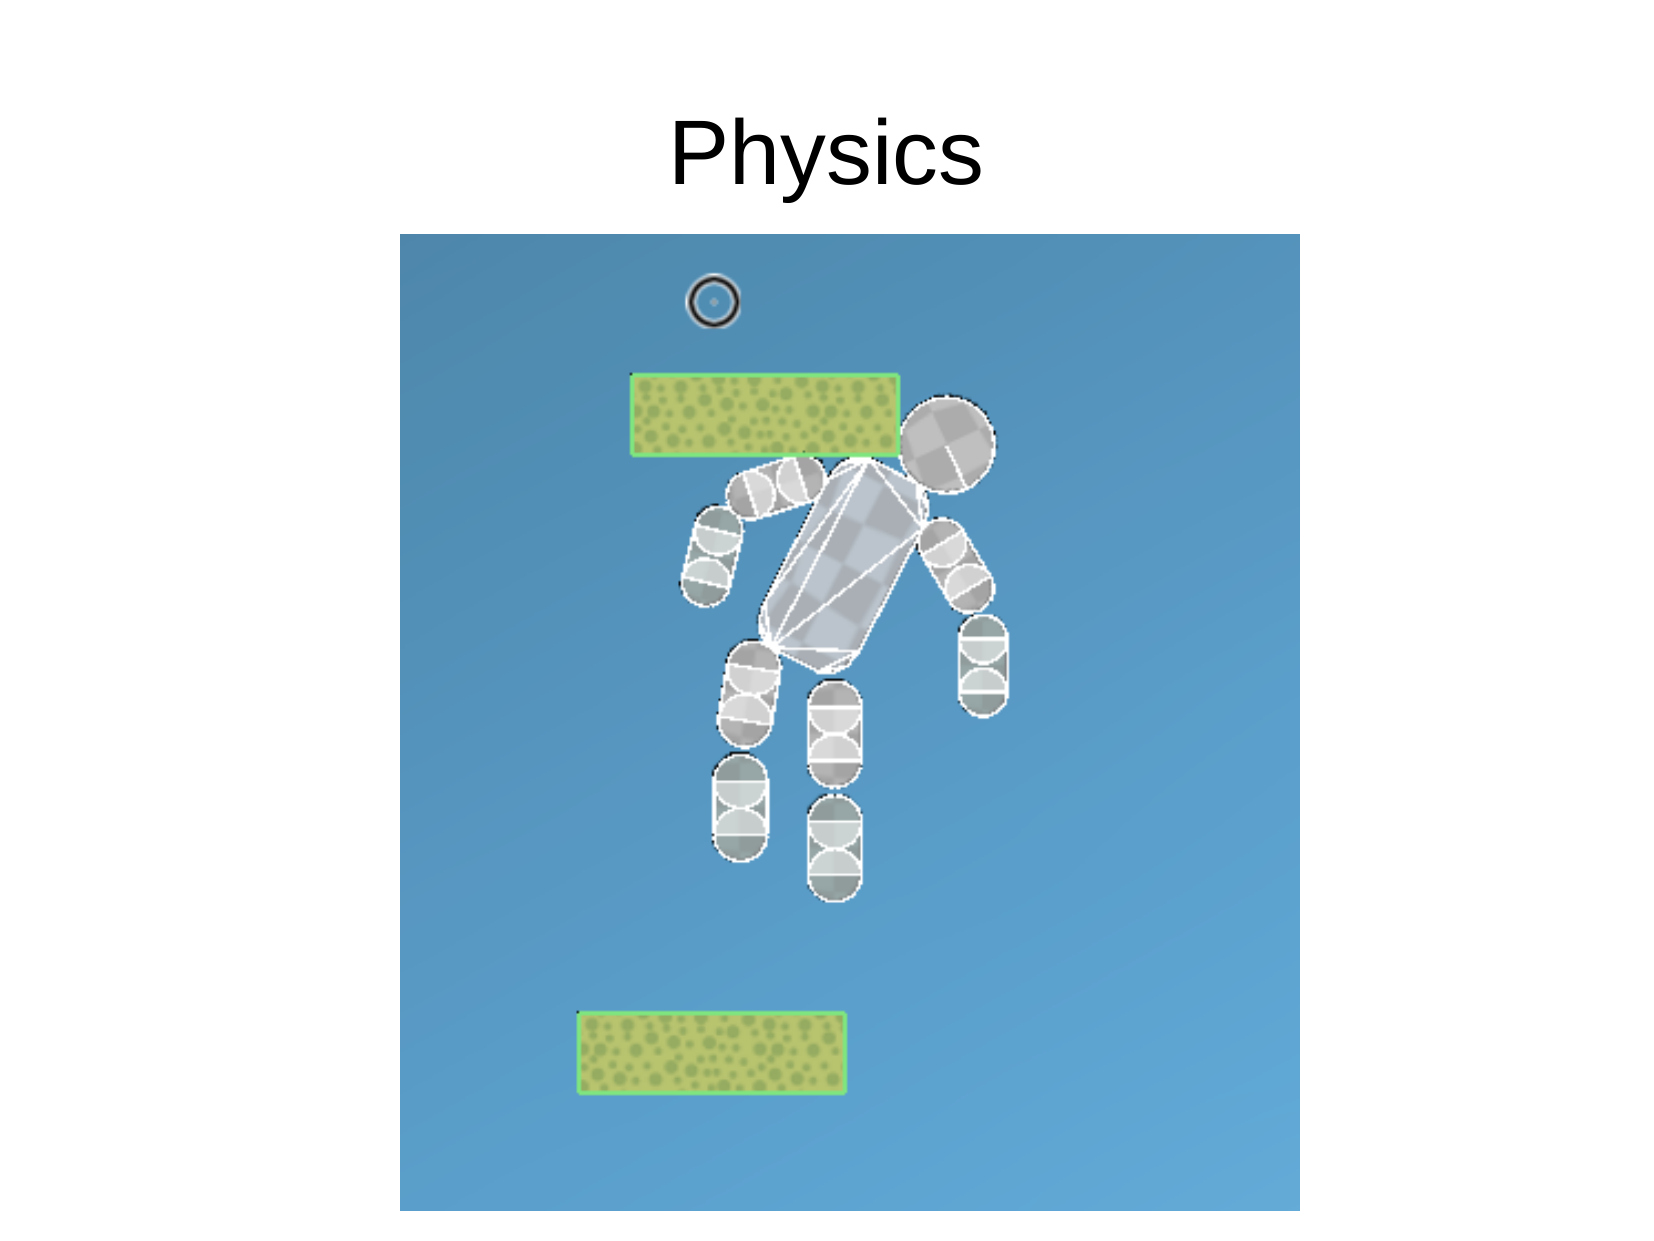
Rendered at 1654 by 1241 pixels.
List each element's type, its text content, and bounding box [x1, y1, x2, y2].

picture [400, 234, 1300, 1211]
title Physics [82, 49, 1571, 257]
